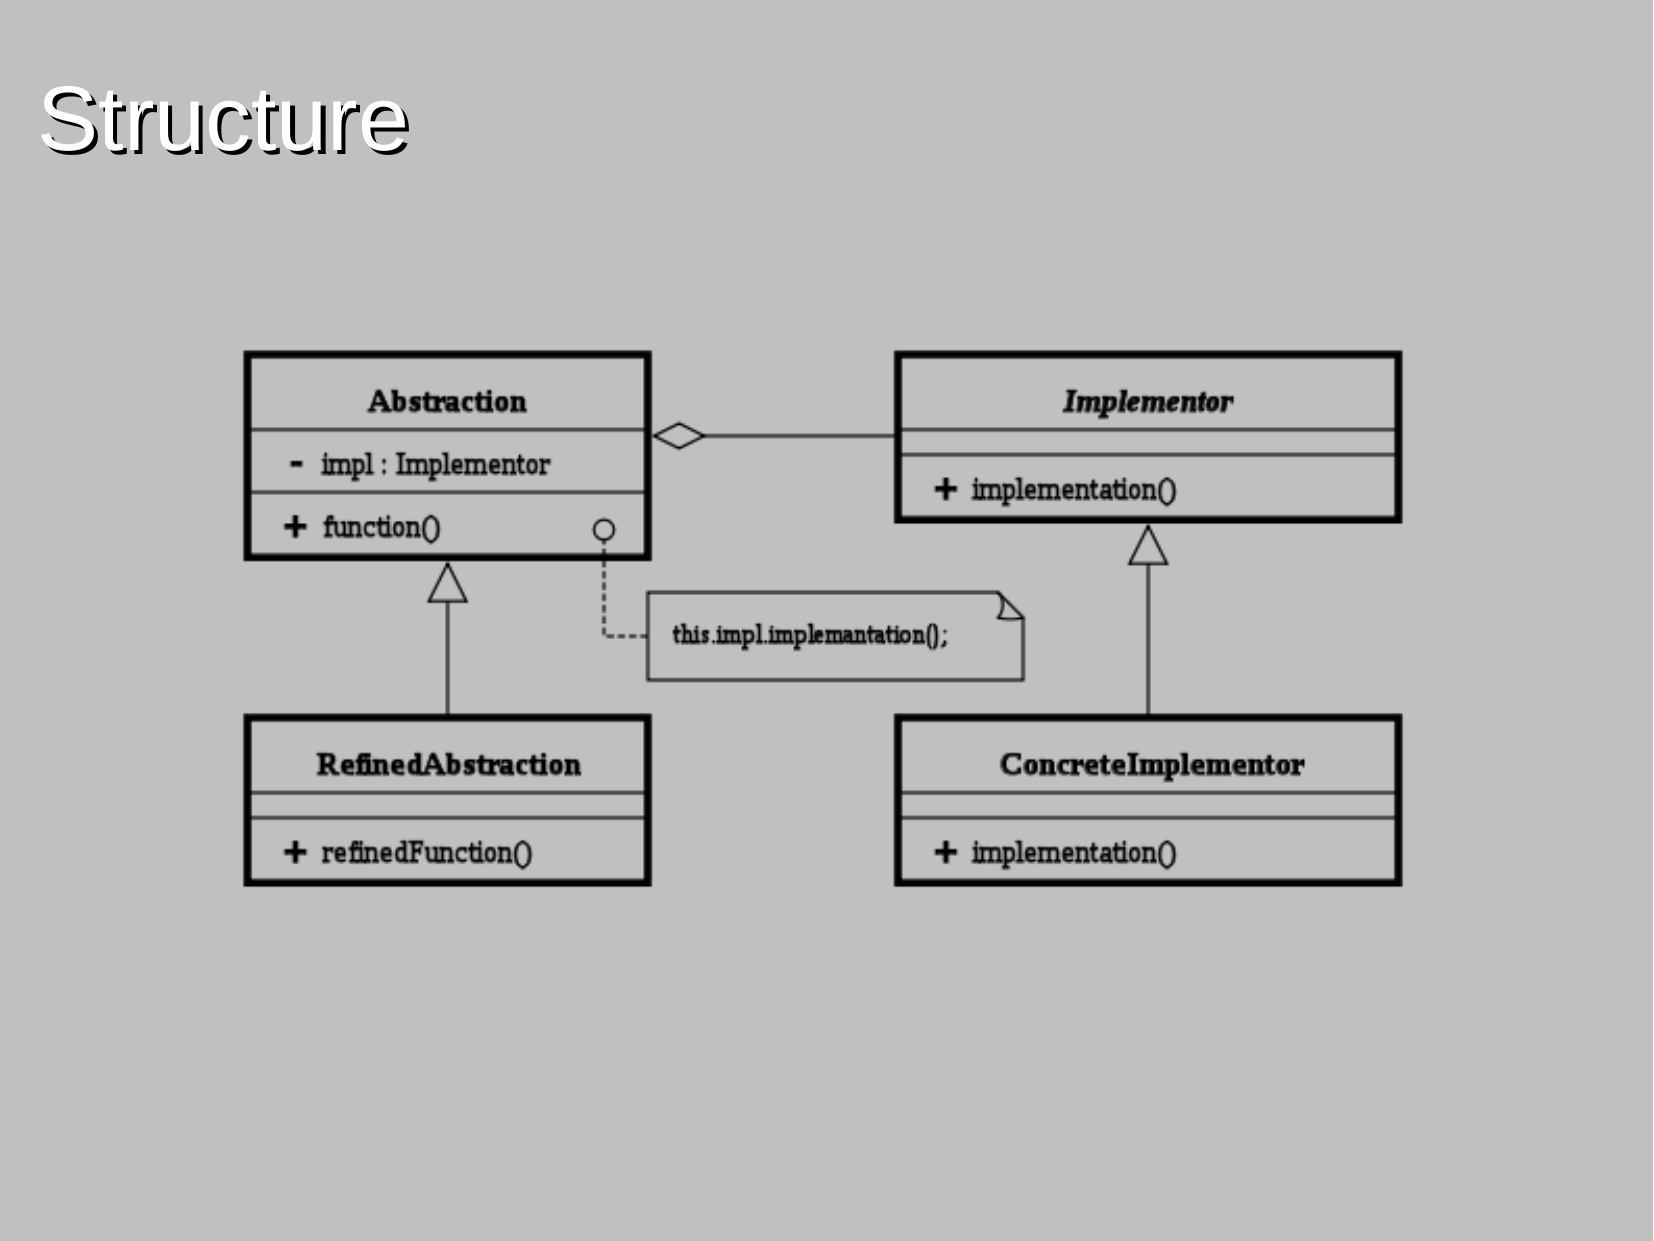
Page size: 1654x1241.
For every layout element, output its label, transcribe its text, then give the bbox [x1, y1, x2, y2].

title Structure [37, 49, 1613, 188]
picture [198, 305, 1449, 931]
